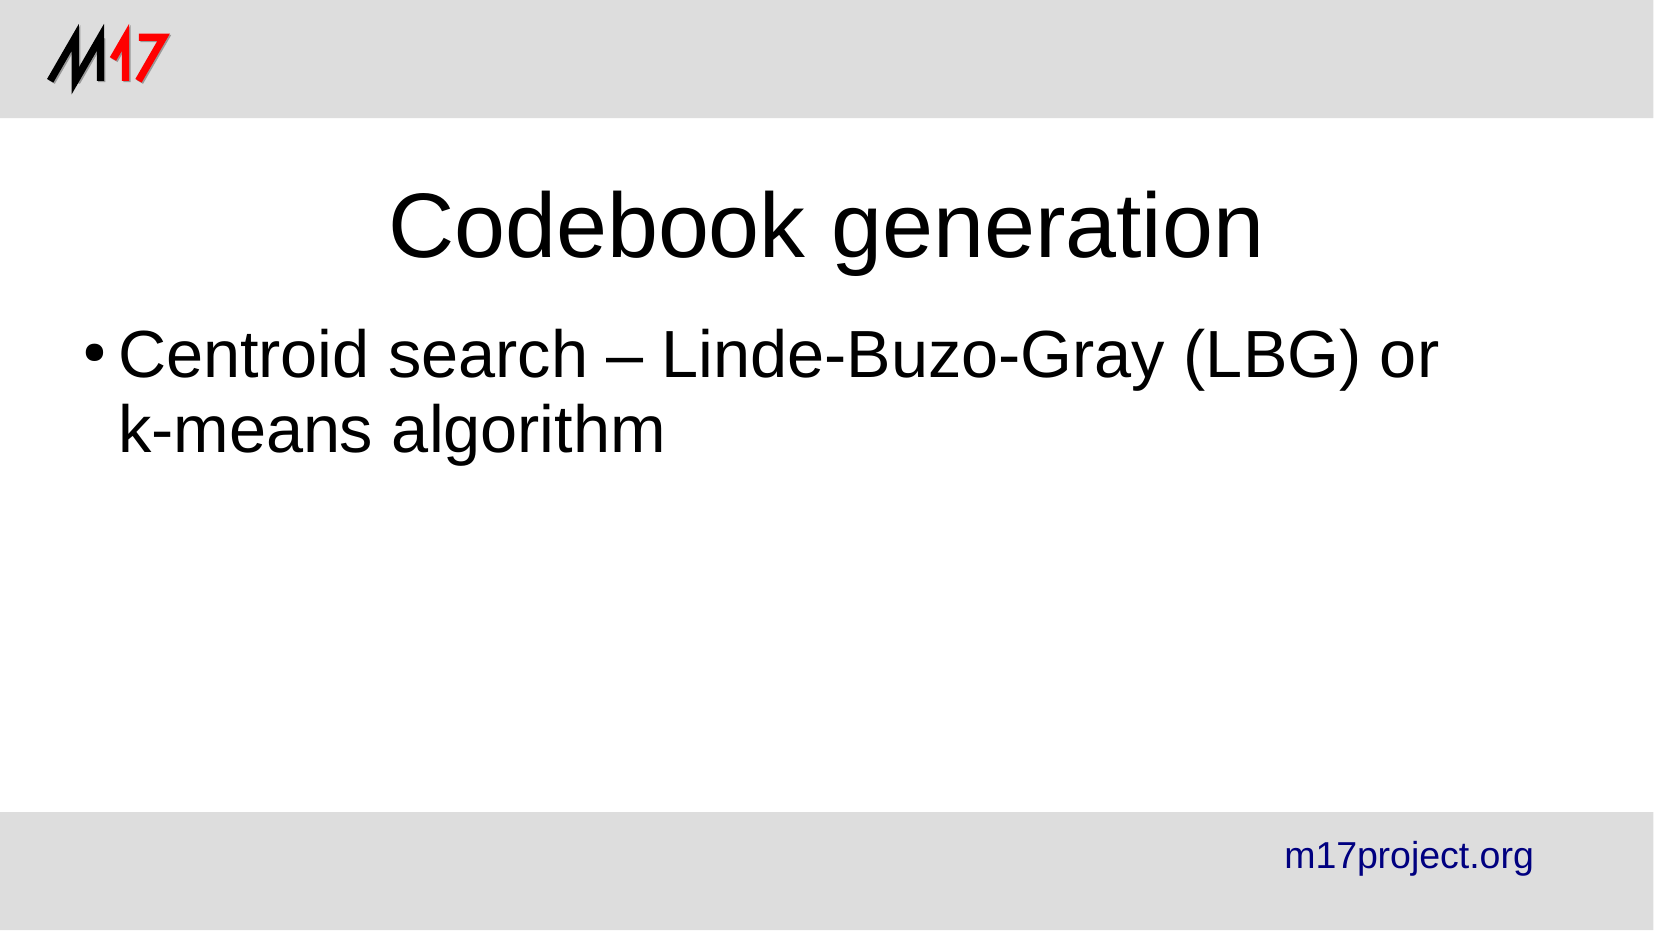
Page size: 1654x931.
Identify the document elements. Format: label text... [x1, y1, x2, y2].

subtitle Centroid search – Linde-Buzo-Gray (LBG) or k-means algorithm [82, 316, 1571, 812]
text_box [0, 0, 1654, 119]
text_box [0, 812, 1654, 931]
text_box m17project.org [1269, 826, 1654, 897]
picture [39, 16, 178, 102]
title Codebook generation [82, 147, 1571, 303]
